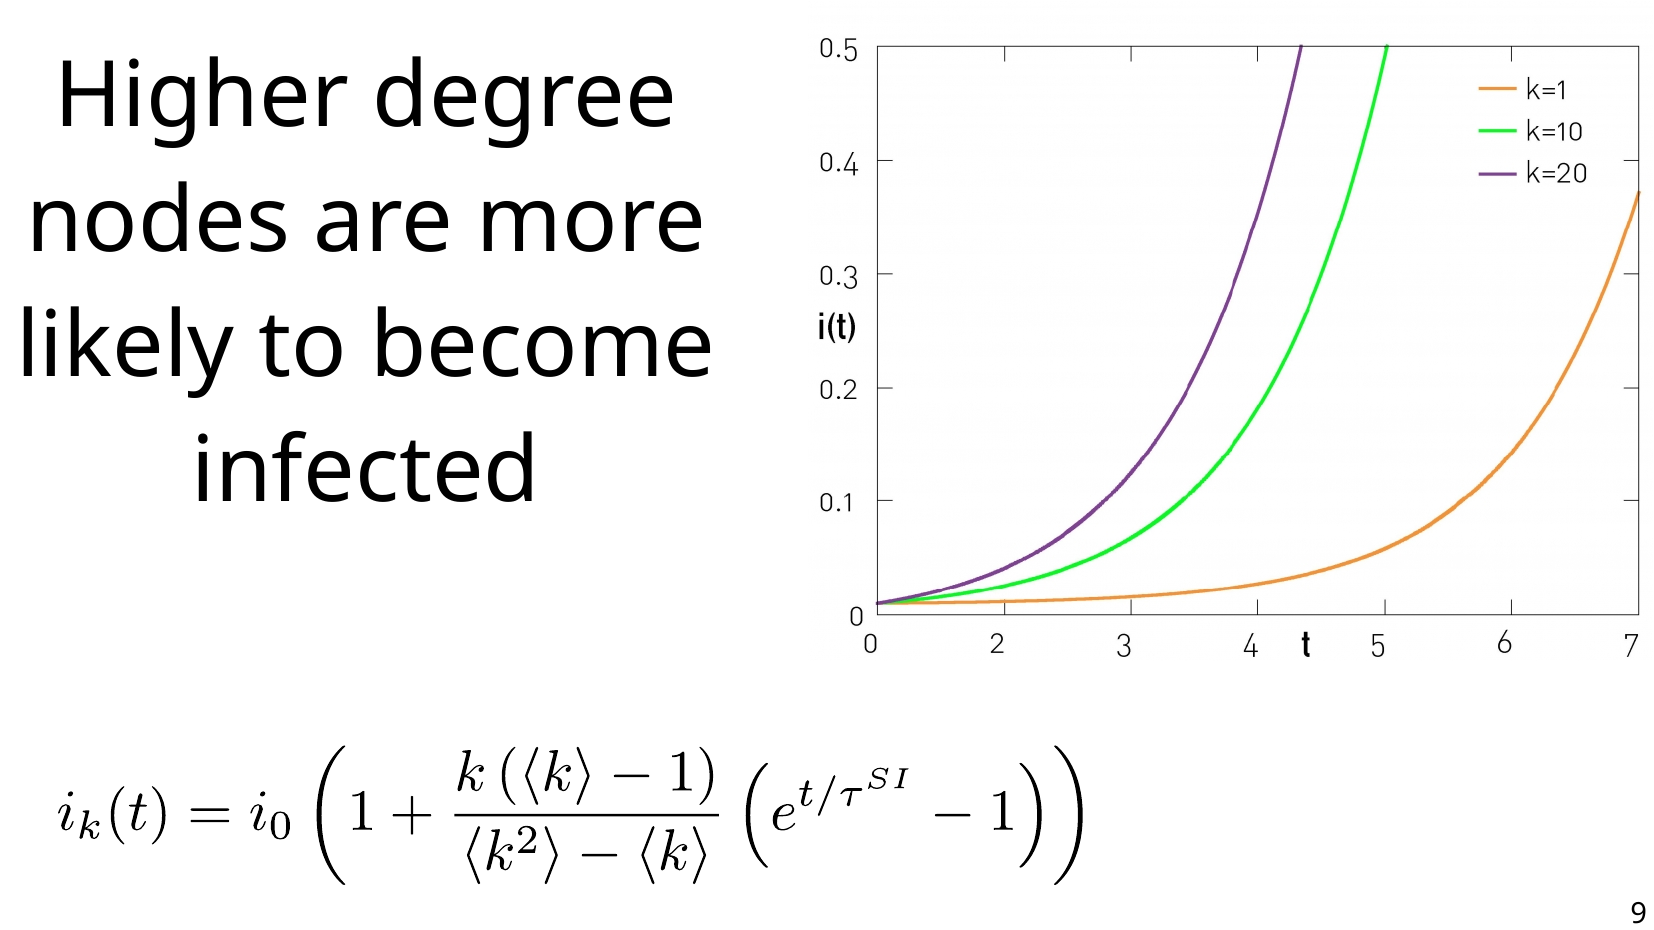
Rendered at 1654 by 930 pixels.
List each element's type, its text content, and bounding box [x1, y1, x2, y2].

picture [808, 1, 1654, 661]
title Higher degree nodes are more likely to become infected [0, 0, 736, 571]
text_box [56, 745, 1096, 886]
